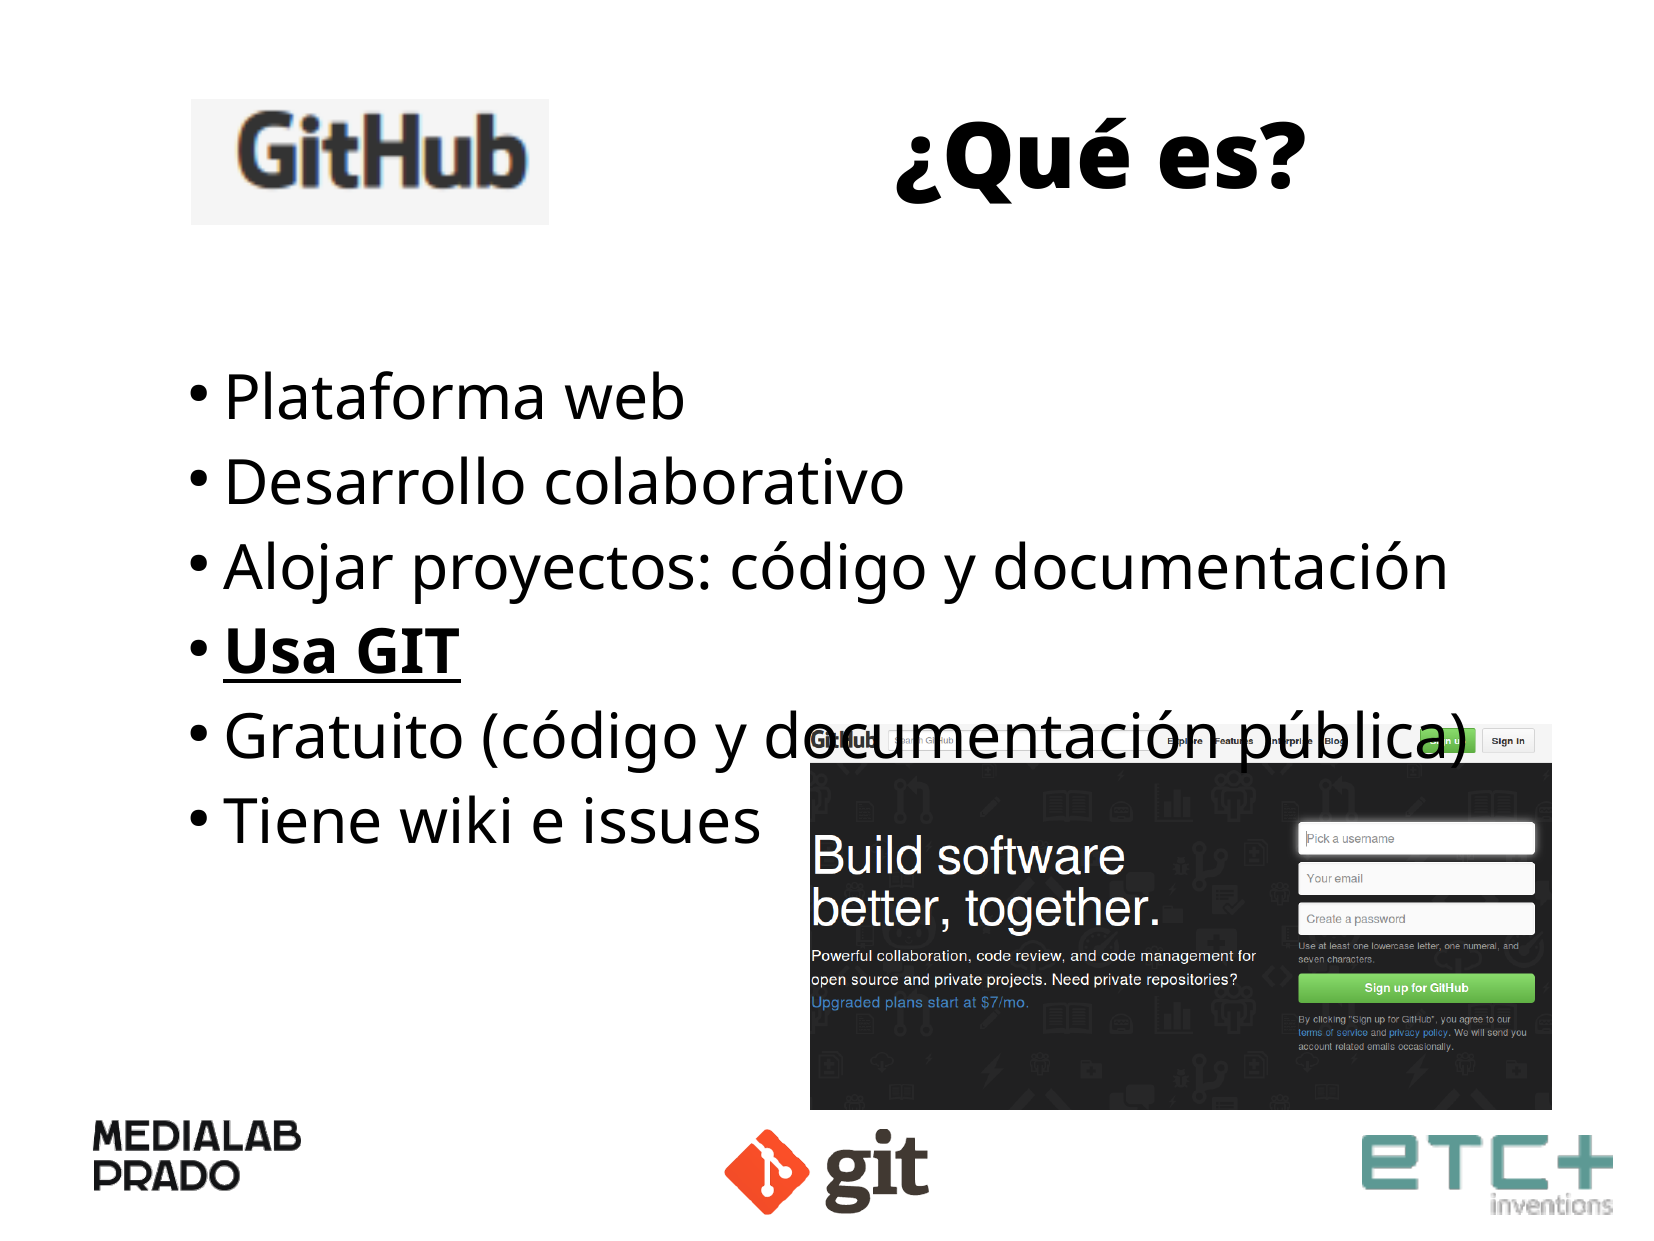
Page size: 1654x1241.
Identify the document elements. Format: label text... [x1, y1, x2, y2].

picture [191, 99, 549, 226]
text_box Plataforma web Desarrollo colaborativo Alojar proyectos: código y documentación Usa GIT Gratuito (código y documentación pública) Tiene wiki e issues [172, 345, 1358, 800]
picture [15, 1064, 379, 1241]
picture [1362, 1135, 1613, 1216]
picture [724, 1129, 929, 1216]
title ¿Qué es? [82, 49, 1571, 257]
picture [810, 724, 1552, 1111]
picture [1423, 742, 1439, 754]
